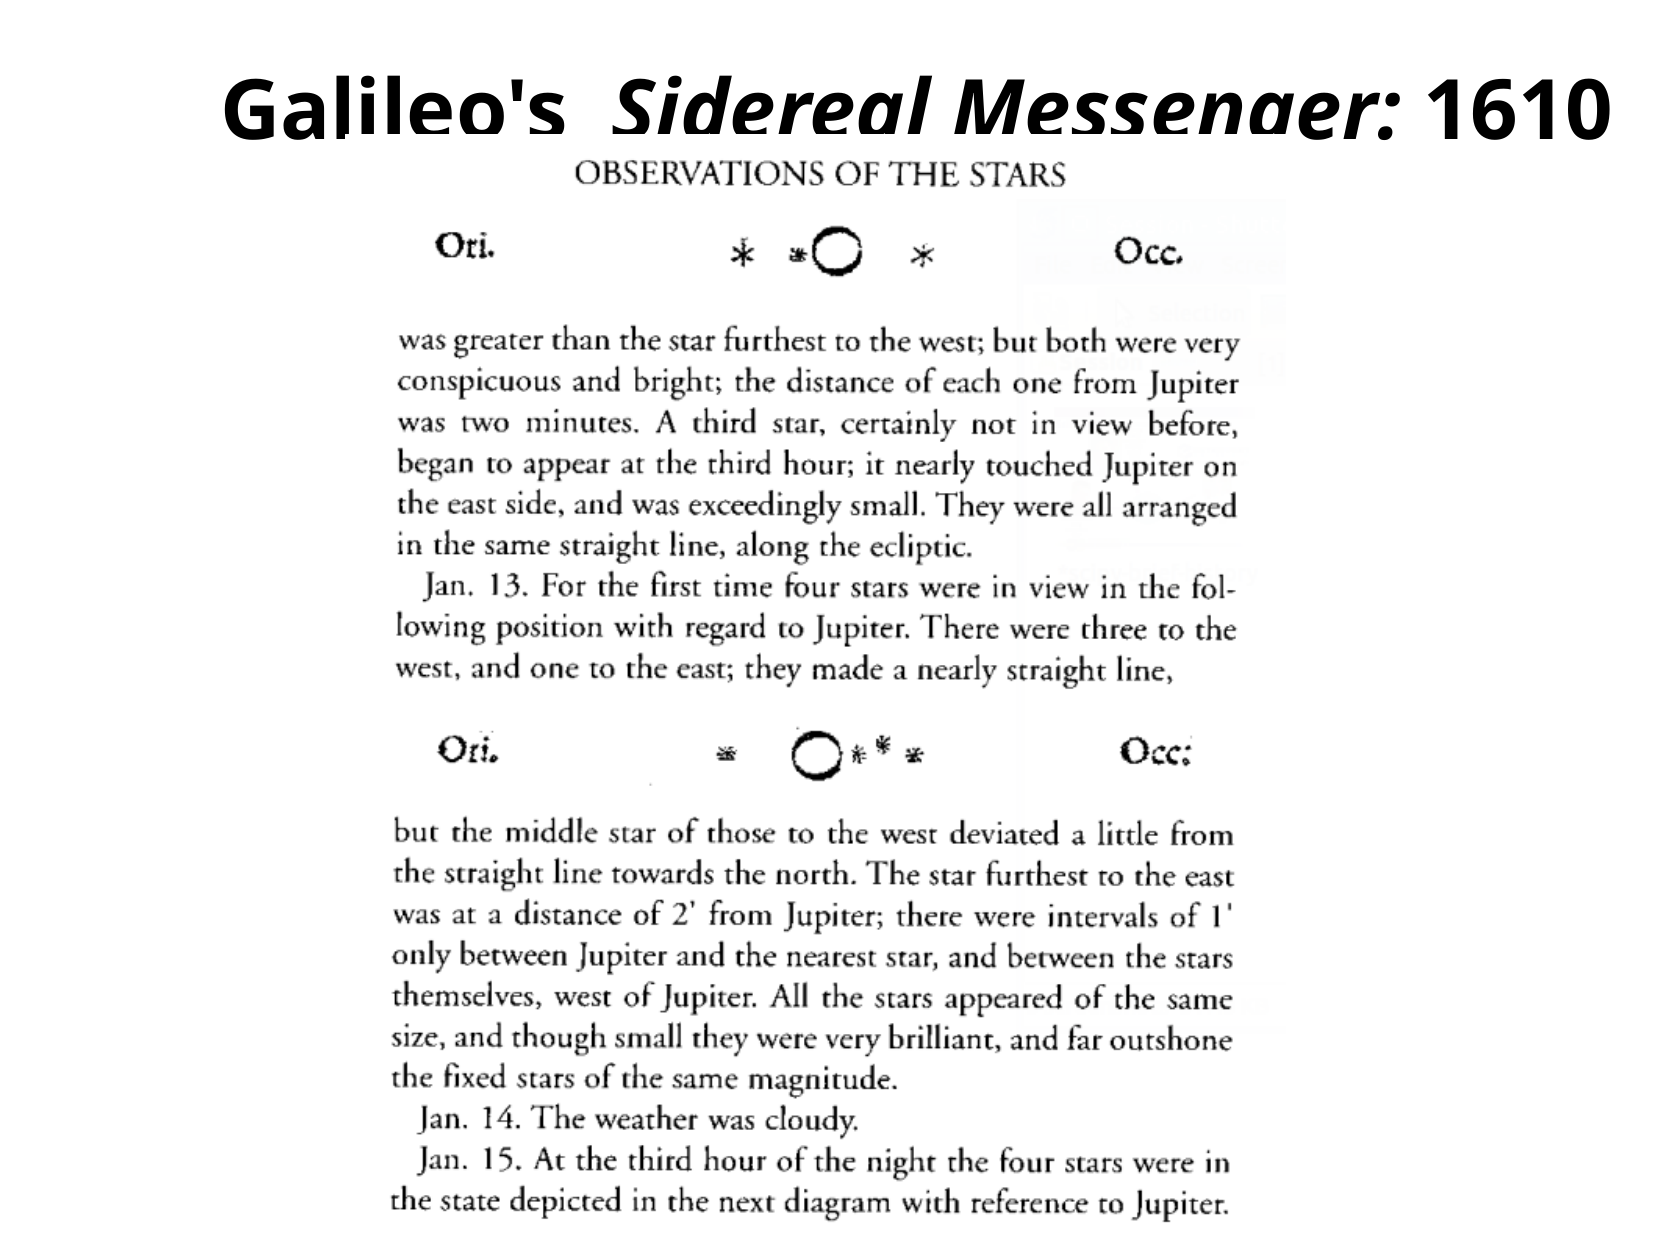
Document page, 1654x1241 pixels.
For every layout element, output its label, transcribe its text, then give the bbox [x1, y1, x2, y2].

picture [345, 134, 1286, 1231]
text_box Galileo's Sidereal Messenger: 1610 [205, 43, 1427, 151]
